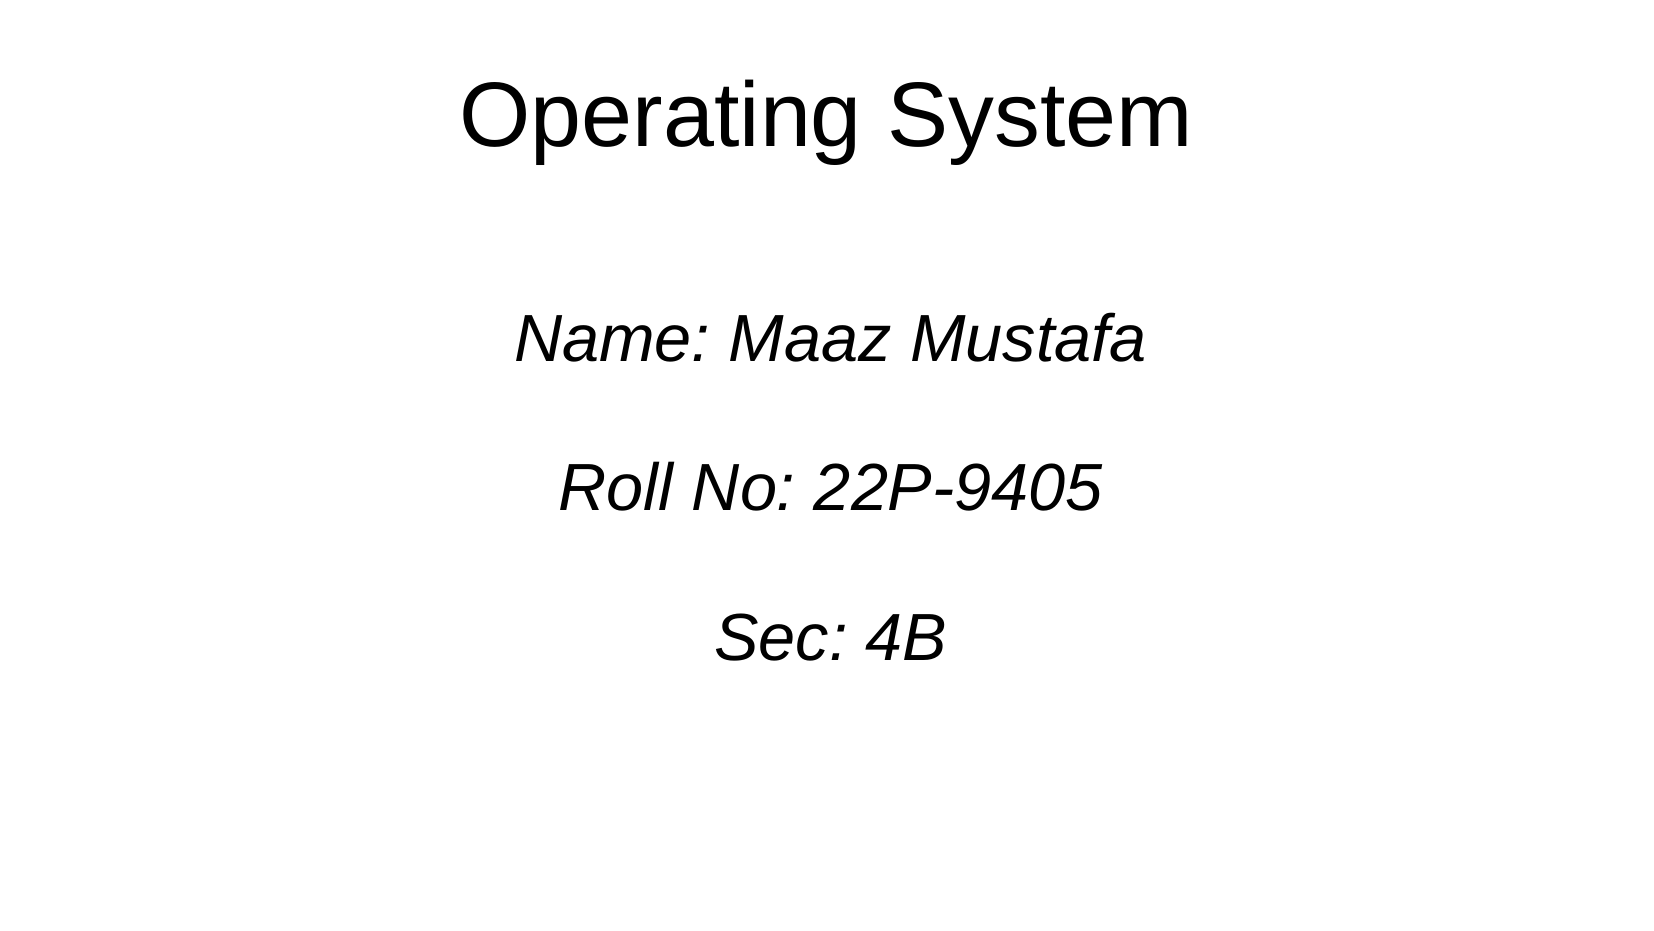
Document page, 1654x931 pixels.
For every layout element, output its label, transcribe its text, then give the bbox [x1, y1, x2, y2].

title Operating System [82, 37, 1571, 193]
subtitle Name: Maaz Mustafa Roll No: 22P-9405 Sec: 4B [86, 207, 1576, 767]
